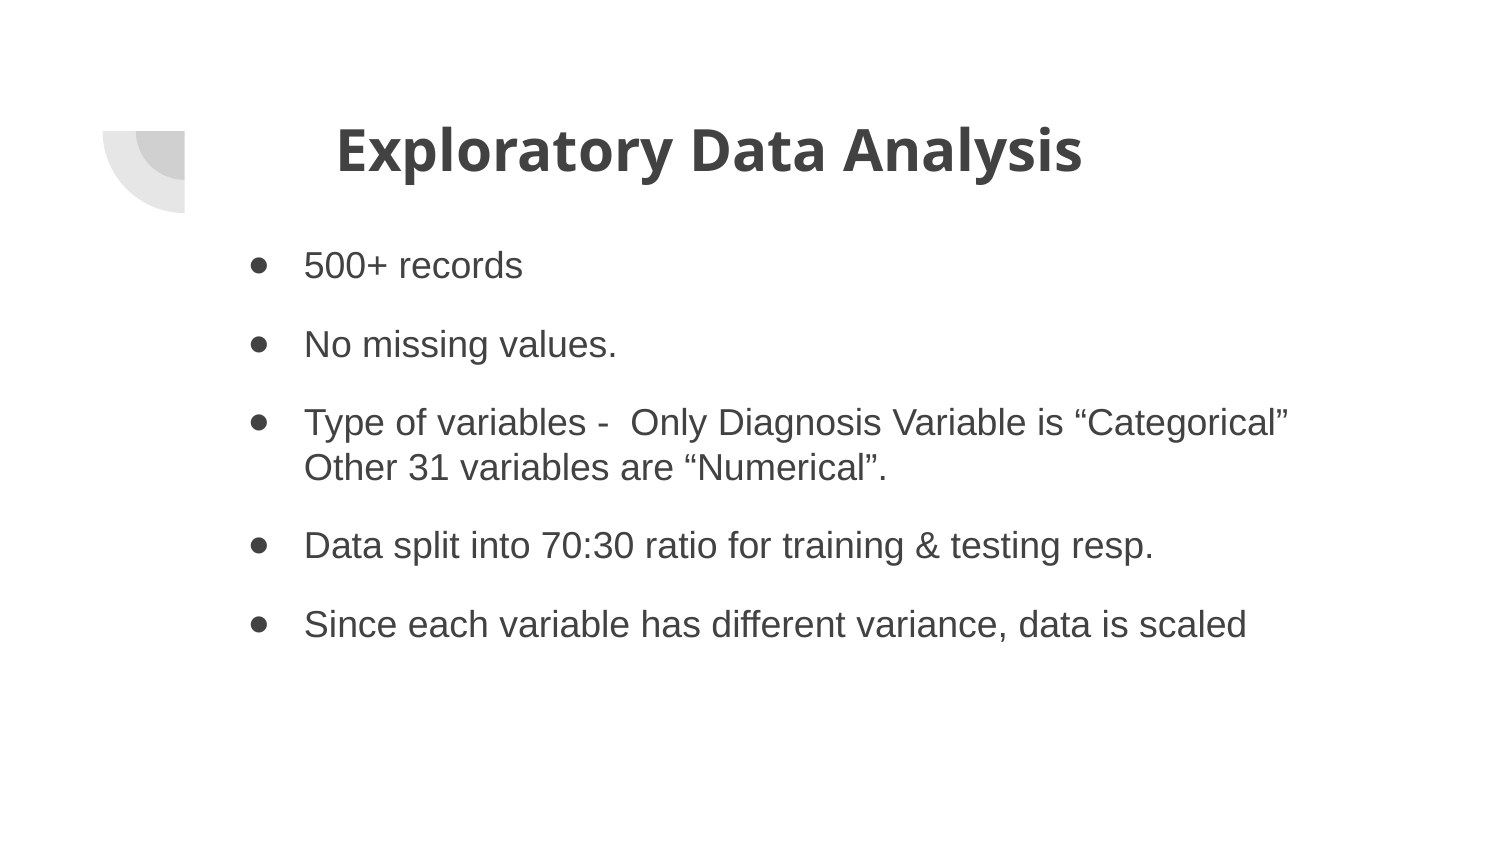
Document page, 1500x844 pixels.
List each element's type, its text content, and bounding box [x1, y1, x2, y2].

title Exploratory Data Analysis [213, 98, 1368, 226]
list 500+ records No missing values. Type of variables - Only Diagnosis Variable is “Categorical” Other 31 variables are “Numerical”. Data split into 70:30 ratio for training & testing resp. Since each variable has different variance, data is scaled [213, 226, 1368, 644]
